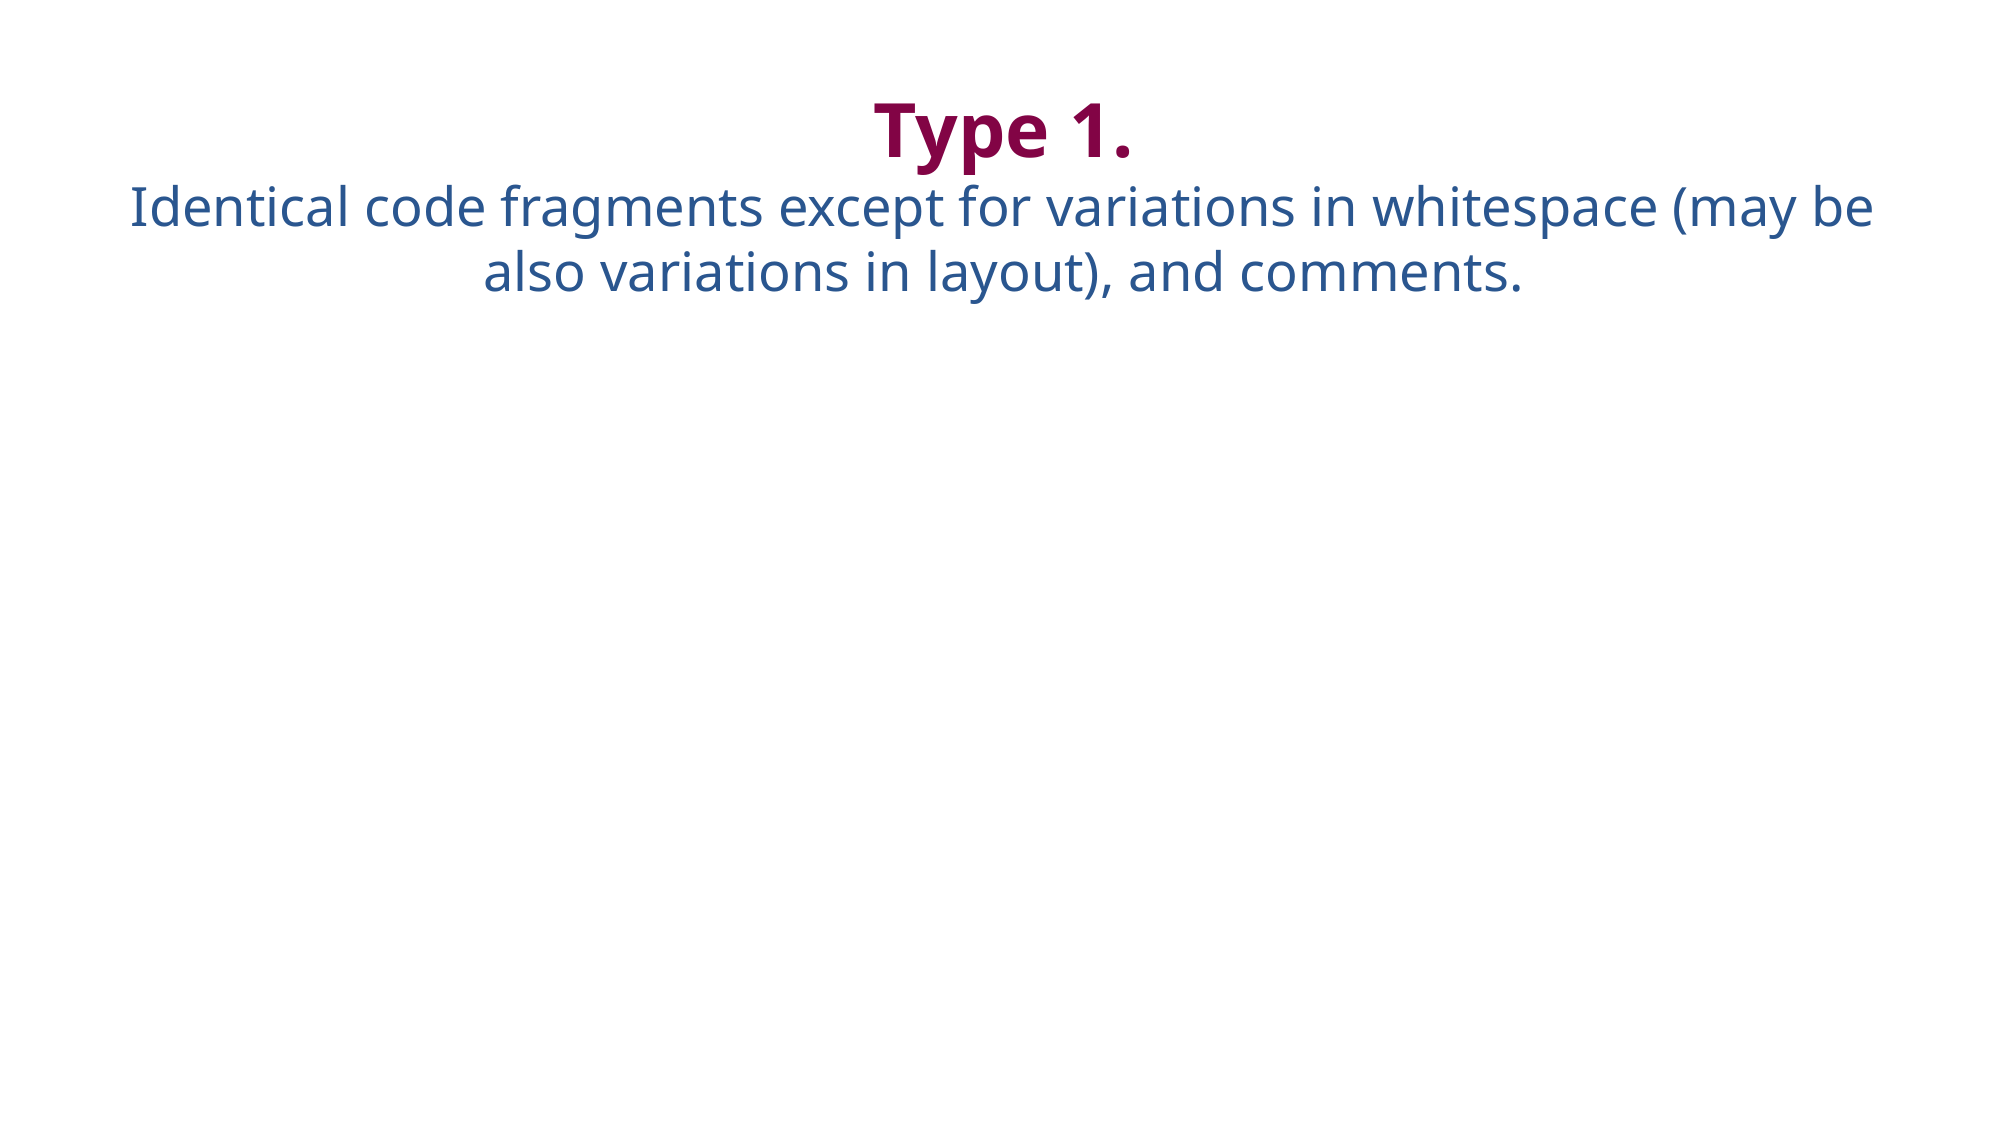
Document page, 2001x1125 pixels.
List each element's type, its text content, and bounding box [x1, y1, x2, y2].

text_box Type 1. Identical code fragments except for variations in whitespace (may be also variations in layout), and comments. [83, 75, 1925, 310]
